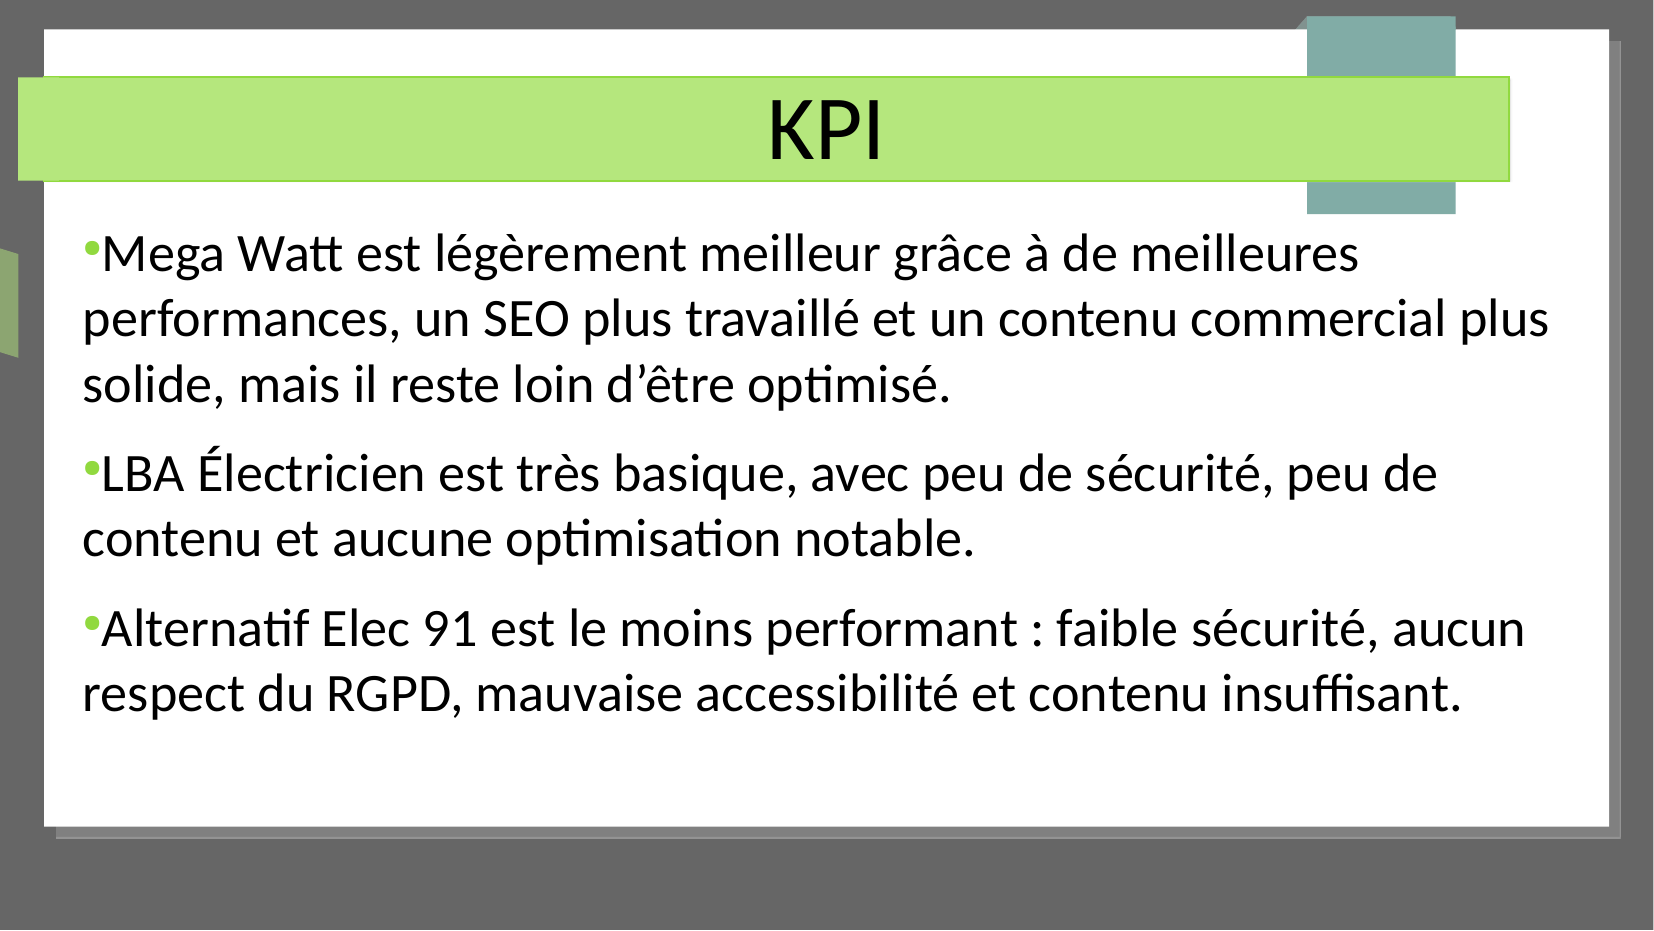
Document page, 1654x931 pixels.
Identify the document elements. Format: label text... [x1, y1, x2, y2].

title KPI [82, 37, 1571, 193]
list Mega Watt est légèrement meilleur grâce à de meilleures performances, un SEO plus travaillé et un contenu commercial plus solide, mais il reste loin d’être optimisé. LBA Électricien est très basique, avec peu de sécurité, peu de contenu et aucune optimisation notable. Alternatif Elec 91 est le moins performant : faible sécurité, aucun respect du RGPD, mauvaise accessibilité et contenu insuffisant. [82, 217, 1571, 757]
